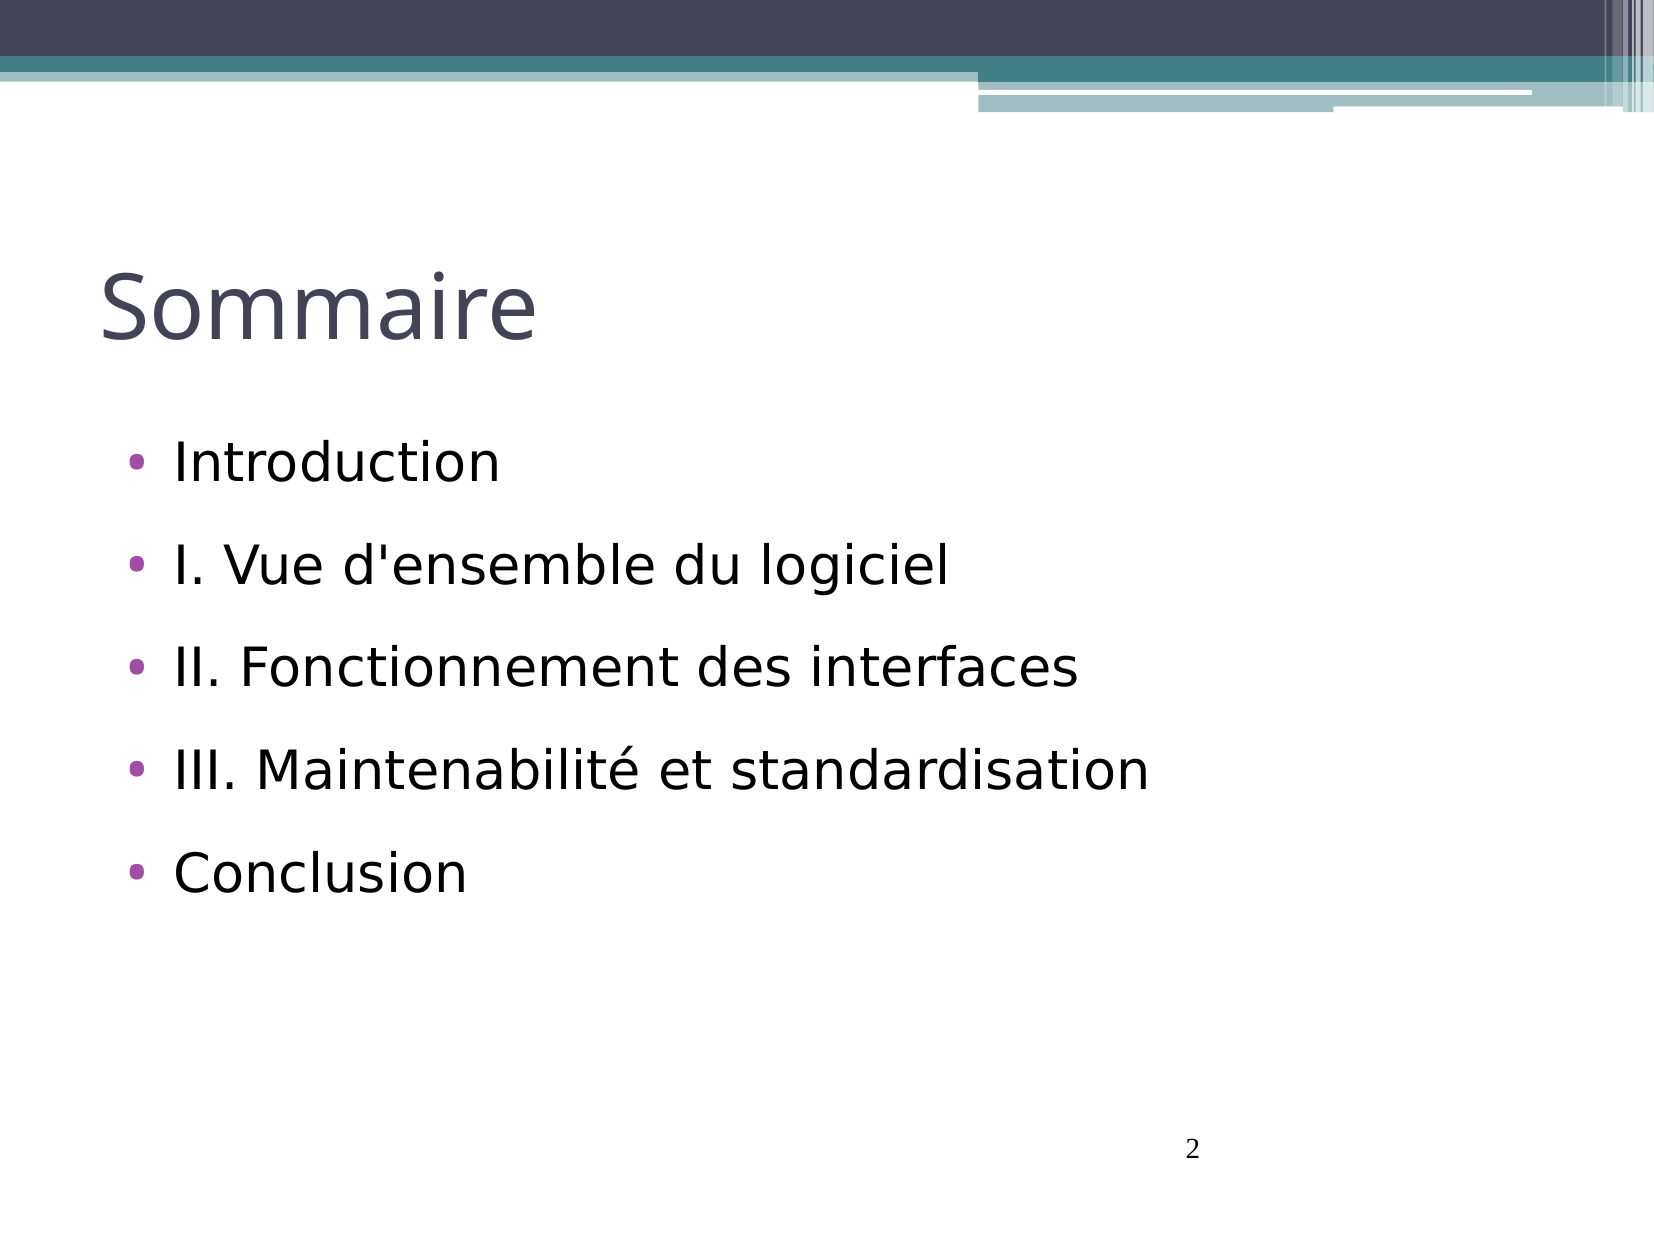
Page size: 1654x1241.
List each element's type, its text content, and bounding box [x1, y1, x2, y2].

text_box [1185, 1129, 1571, 1216]
list Introduction I. Vue d'ensemble du logiciel II. Fonctionnement des interfaces III. Maintenabilité et standardisation Conclusion [70, 419, 1559, 1139]
title Sommaire [82, 206, 1571, 400]
